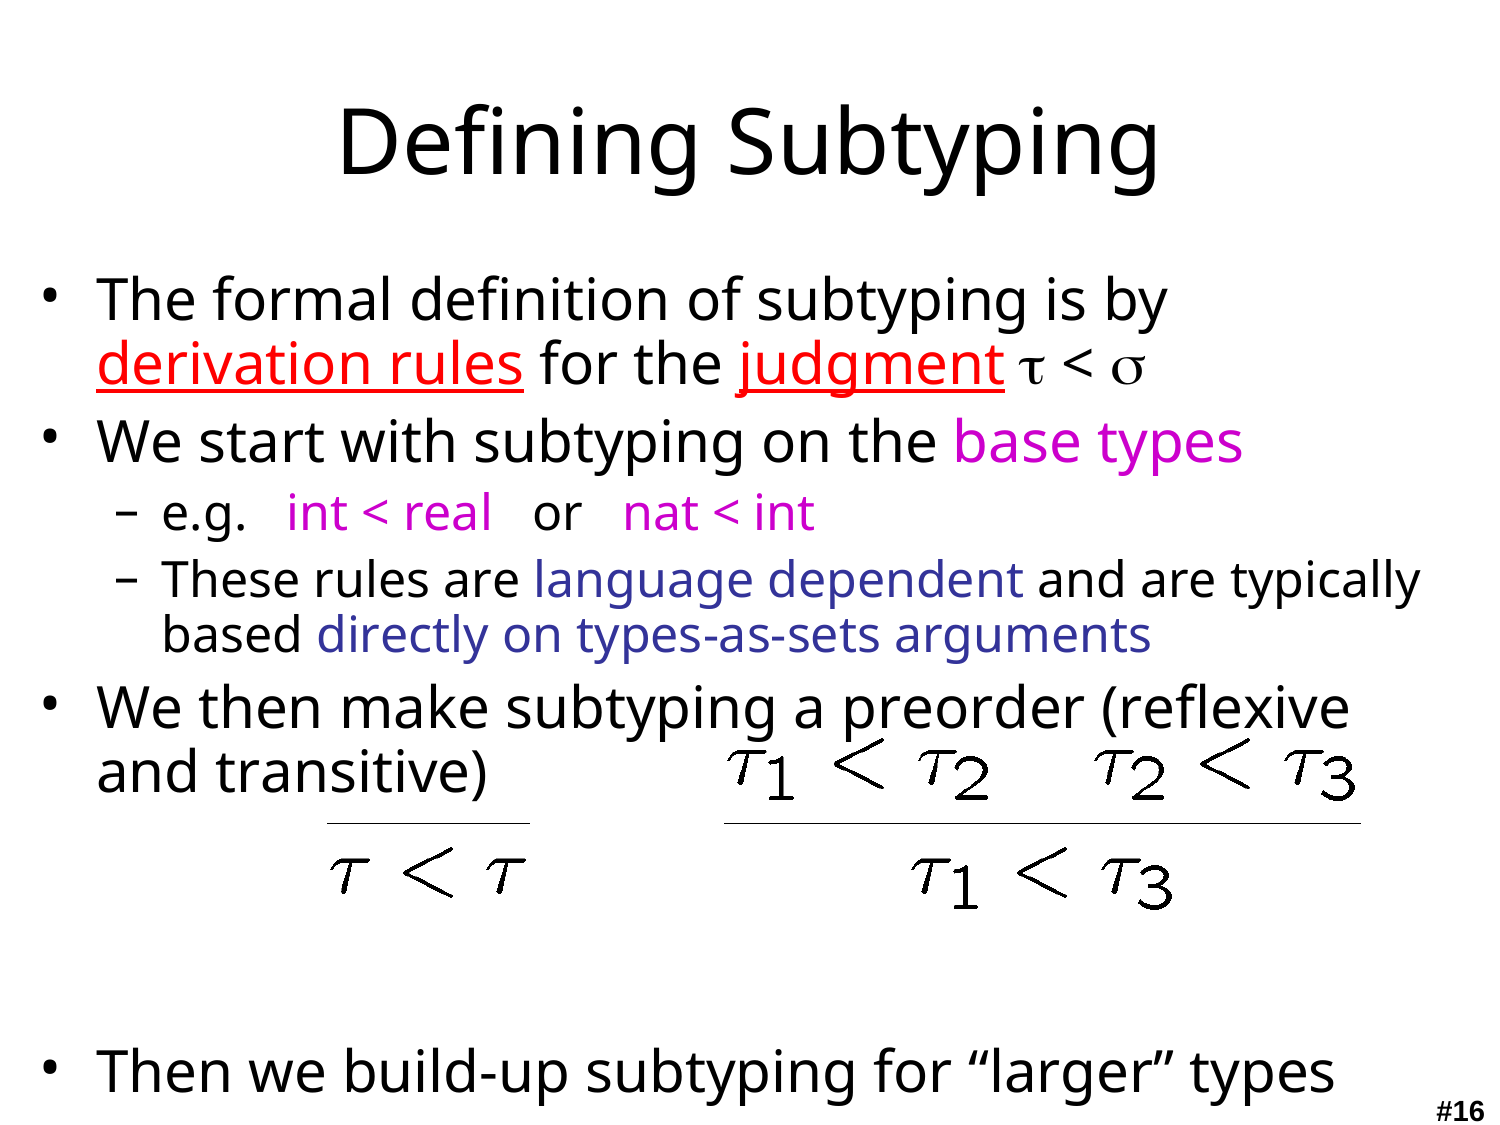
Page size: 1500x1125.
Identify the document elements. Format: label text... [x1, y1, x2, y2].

title Defining Subtyping [24, 45, 1476, 233]
list The formal definition of subtyping is by derivation rules for the judgment  <  We start with subtyping on the base types e.g. int < real or nat < int These rules are language dependent and are typically based directly on types-as-sets arguments We then make subtyping a preorder (reflexive and transitive) Then we build-up subtyping for “larger” types [24, 262, 1476, 1101]
